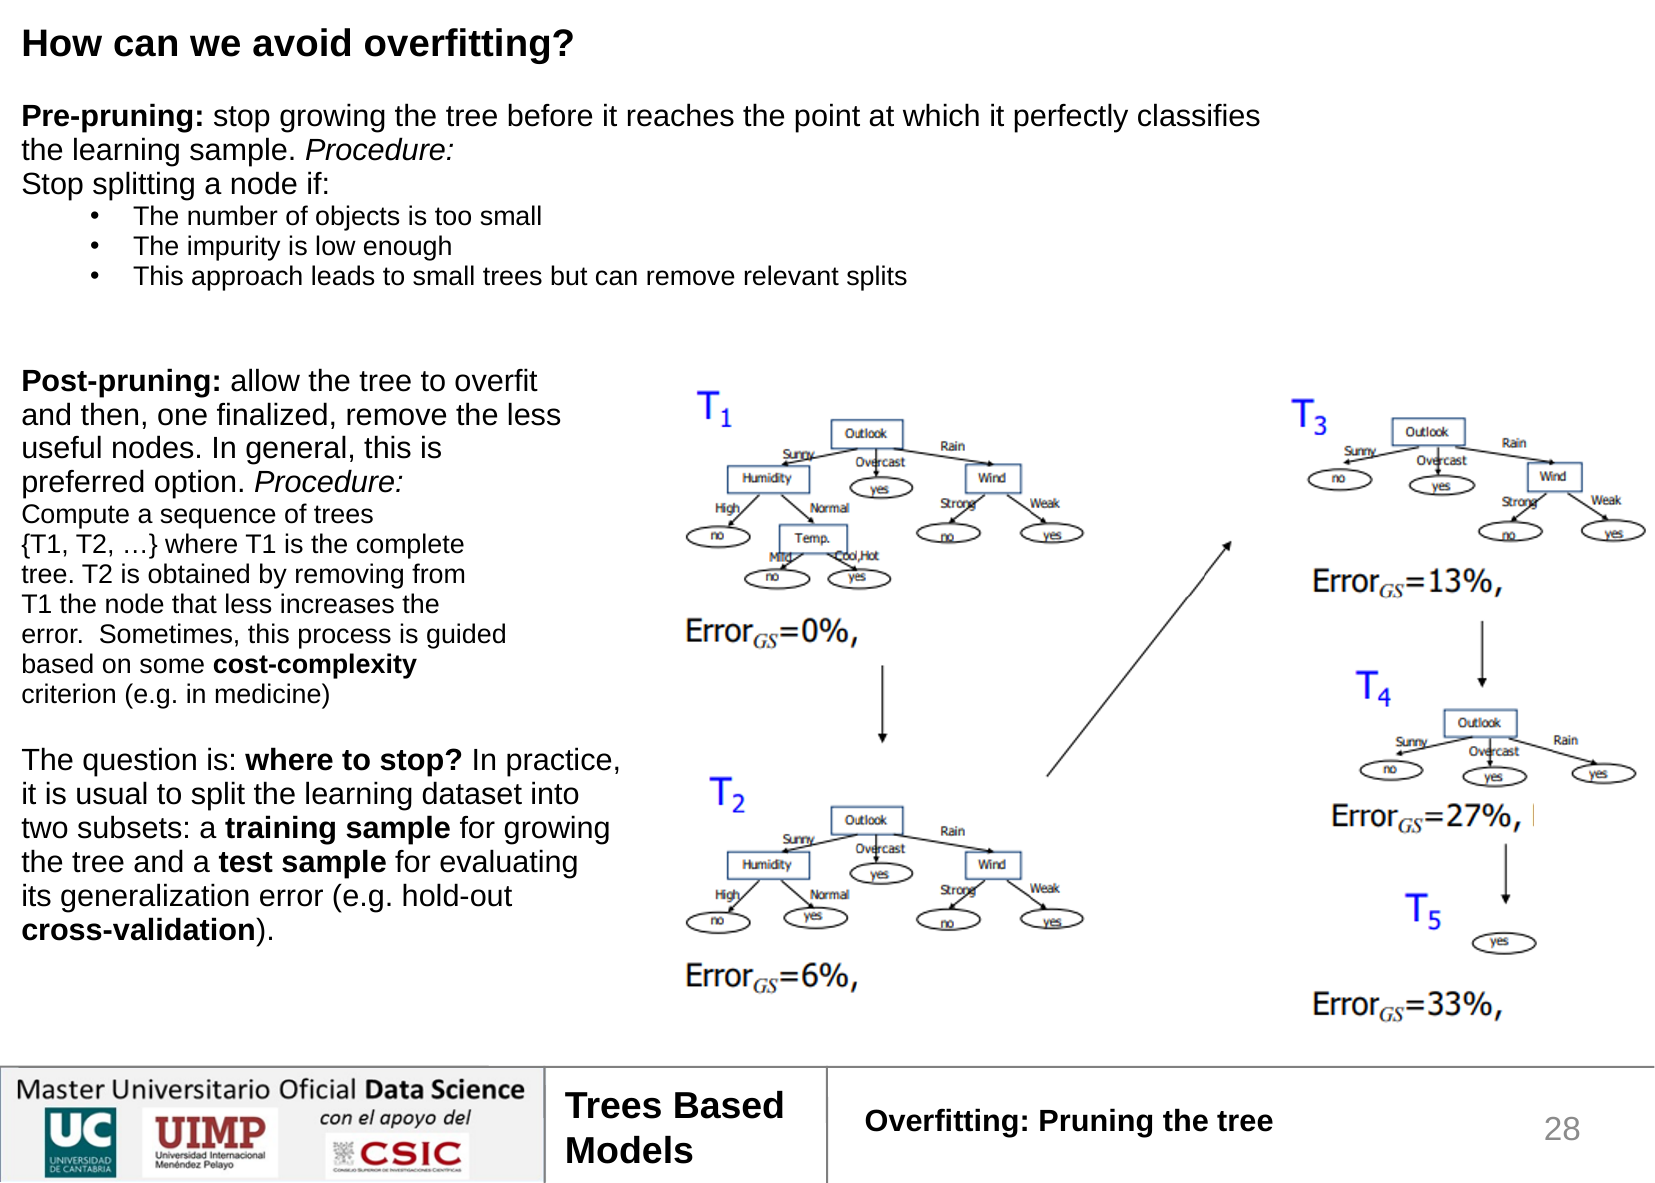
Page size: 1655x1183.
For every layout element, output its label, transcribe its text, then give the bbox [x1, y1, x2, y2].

picture [546, 1068, 550, 1182]
text_box Overfitting: Pruning the tree [849, 1093, 1607, 1146]
picture [0, 1068, 543, 1182]
text_box <number> [1473, 1095, 1596, 1159]
text_box How can we avoid overfitting? Pre-pruning: stop growing the tree before it reaches the point at which it perfectly classifies the learning sample. Procedure: Stop splitting a node if: The number of objects is too small The impurity is low enough This approach leads to small trees but can remove relevant splits Post-pruning: allow the tree to overfit and then, one finalized, remove the less useful nodes. In general, this is preferred option. Procedure: Compute a sequence of trees {T1, T2, …} where T1 is the complete tree. T2 is obtained by removing from T1 the node that less increases the error. Sometimes, this process is guided based on some cost-complexity criterion (e.g. in medicine) The question is: where to stop? In practice, it is usual to split the learning dataset into two subsets: a training sample for growing the tree and a test sample for evaluating its generalization error (e.g. hold-out cross-validation). [6, 12, 1655, 1063]
picture [682, 381, 1655, 1028]
